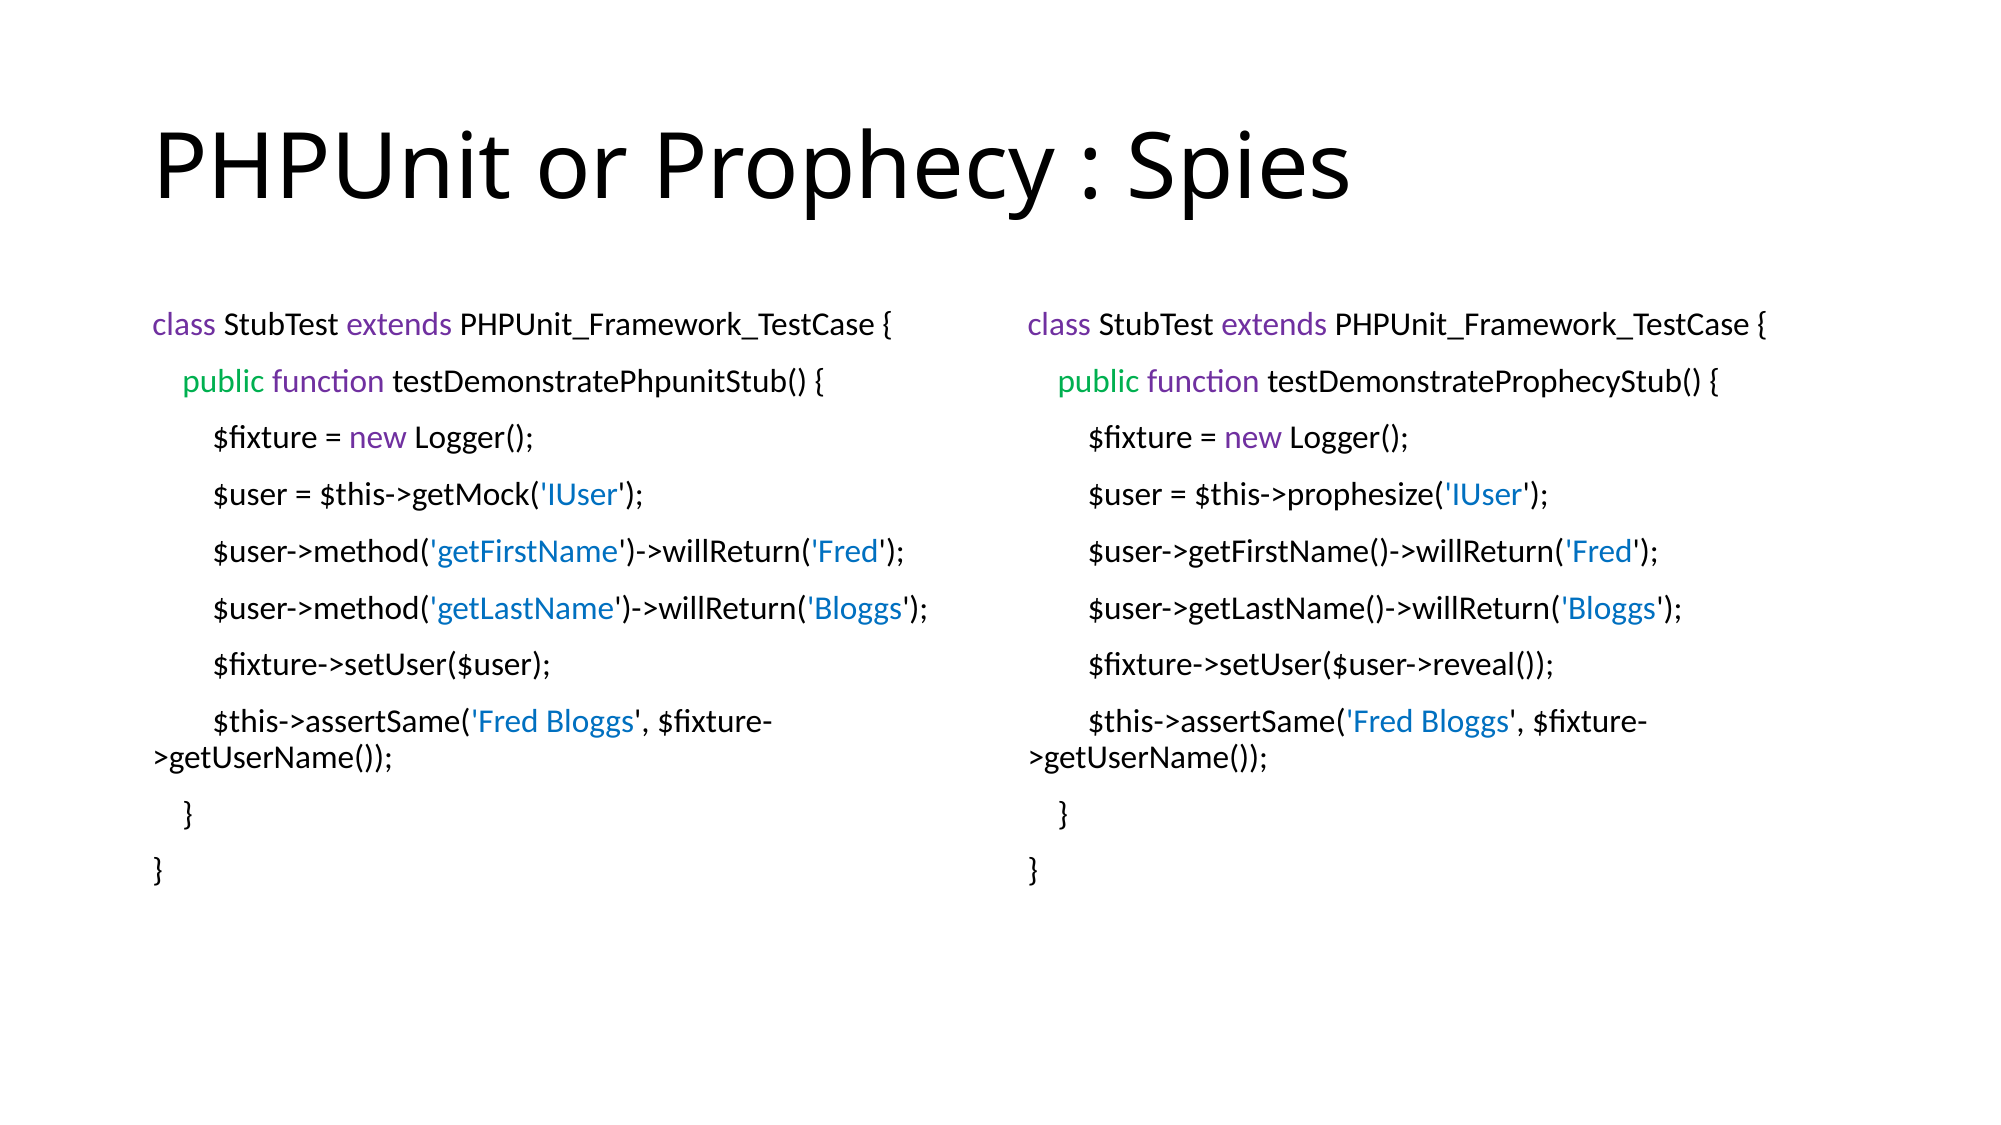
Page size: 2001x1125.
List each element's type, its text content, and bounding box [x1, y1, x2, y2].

list class StubTest extends PHPUnit_Framework_TestCase { public function testDemonstratePhpunitStub() { $fixture = new Logger(); $user = $this->getMock('IUser'); $user->method('getFirstName')->willReturn('Fred'); $user->method('getLastName')->willReturn('Bloggs'); $fixture->setUser($user); $this->assertSame('Fred Bloggs', $fixture->getUserName()); } } [137, 299, 988, 1014]
title PHPUnit or Prophecy : Spies [137, 59, 1863, 278]
list class StubTest extends PHPUnit_Framework_TestCase { public function testDemonstrateProphecyStub() { $fixture = new Logger(); $user = $this->prophesize('IUser'); $user->getFirstName()->willReturn('Fred'); $user->getLastName()->willReturn('Bloggs'); $fixture->setUser($user->reveal()); $this->assertSame('Fred Bloggs', $fixture->getUserName()); } } [1012, 299, 1863, 1014]
